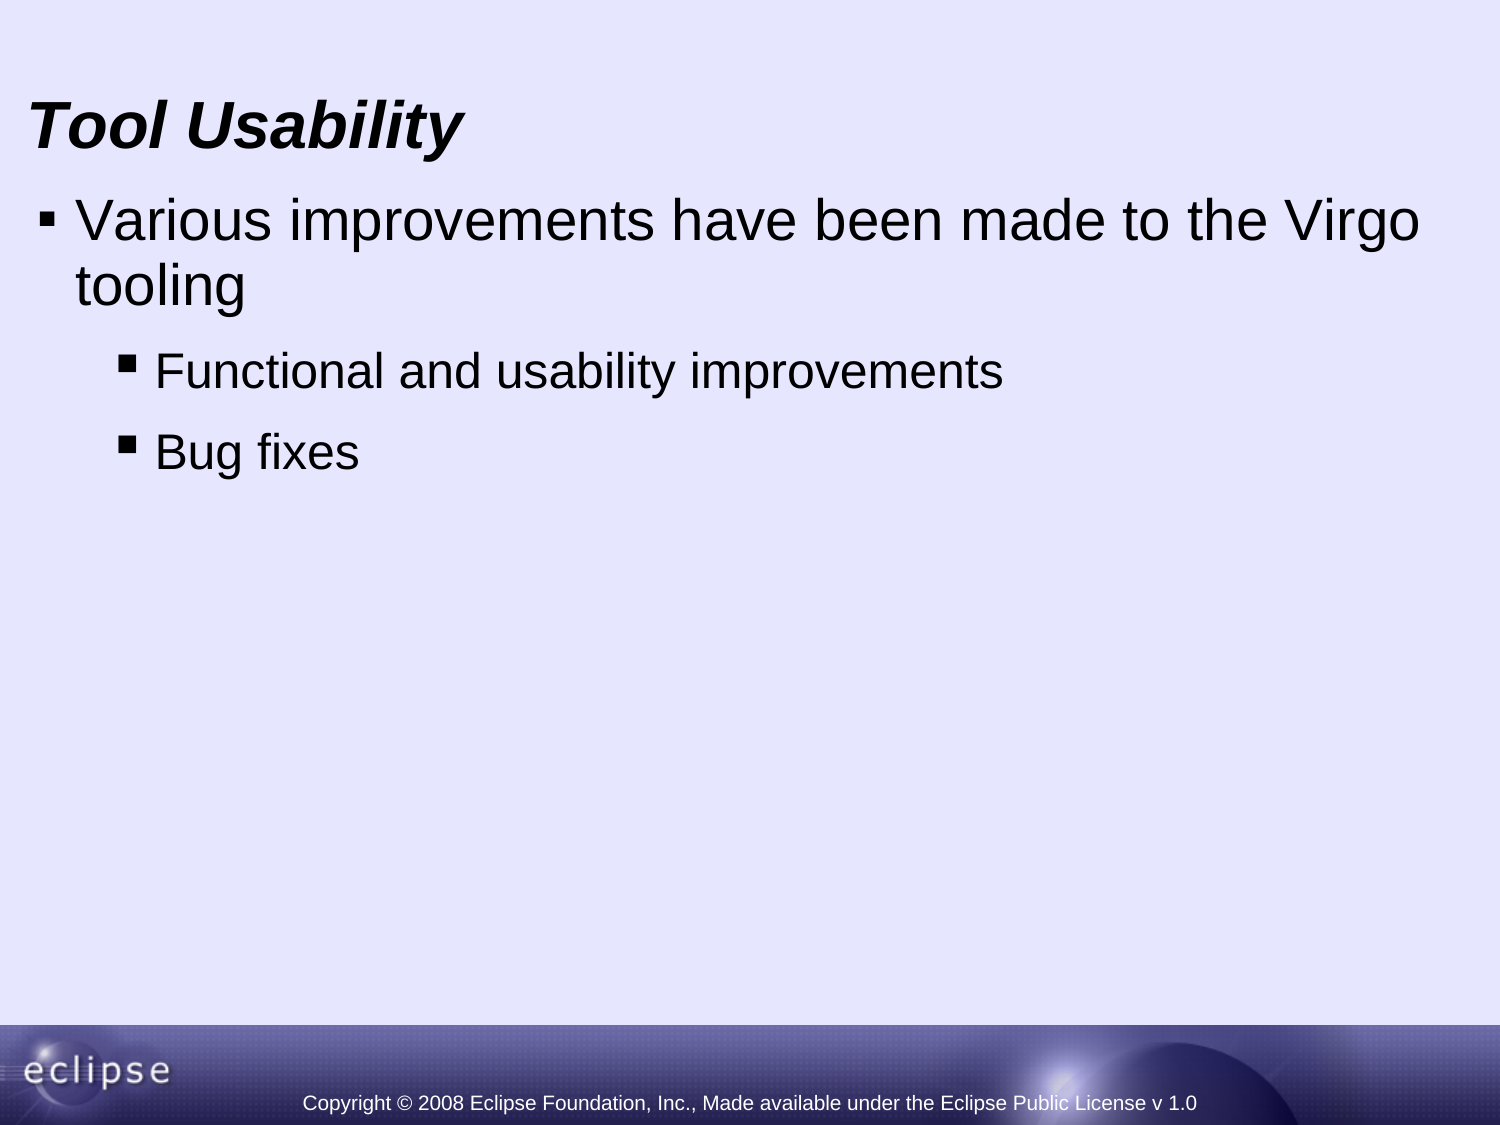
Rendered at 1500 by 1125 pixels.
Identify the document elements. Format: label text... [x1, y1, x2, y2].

title Tool Usability [26, 84, 1474, 172]
picture [0, 1025, 1500, 1125]
list Various improvements have been made to the Virgo tooling Functional and usability improvements Bug fixes [37, 187, 1463, 1021]
